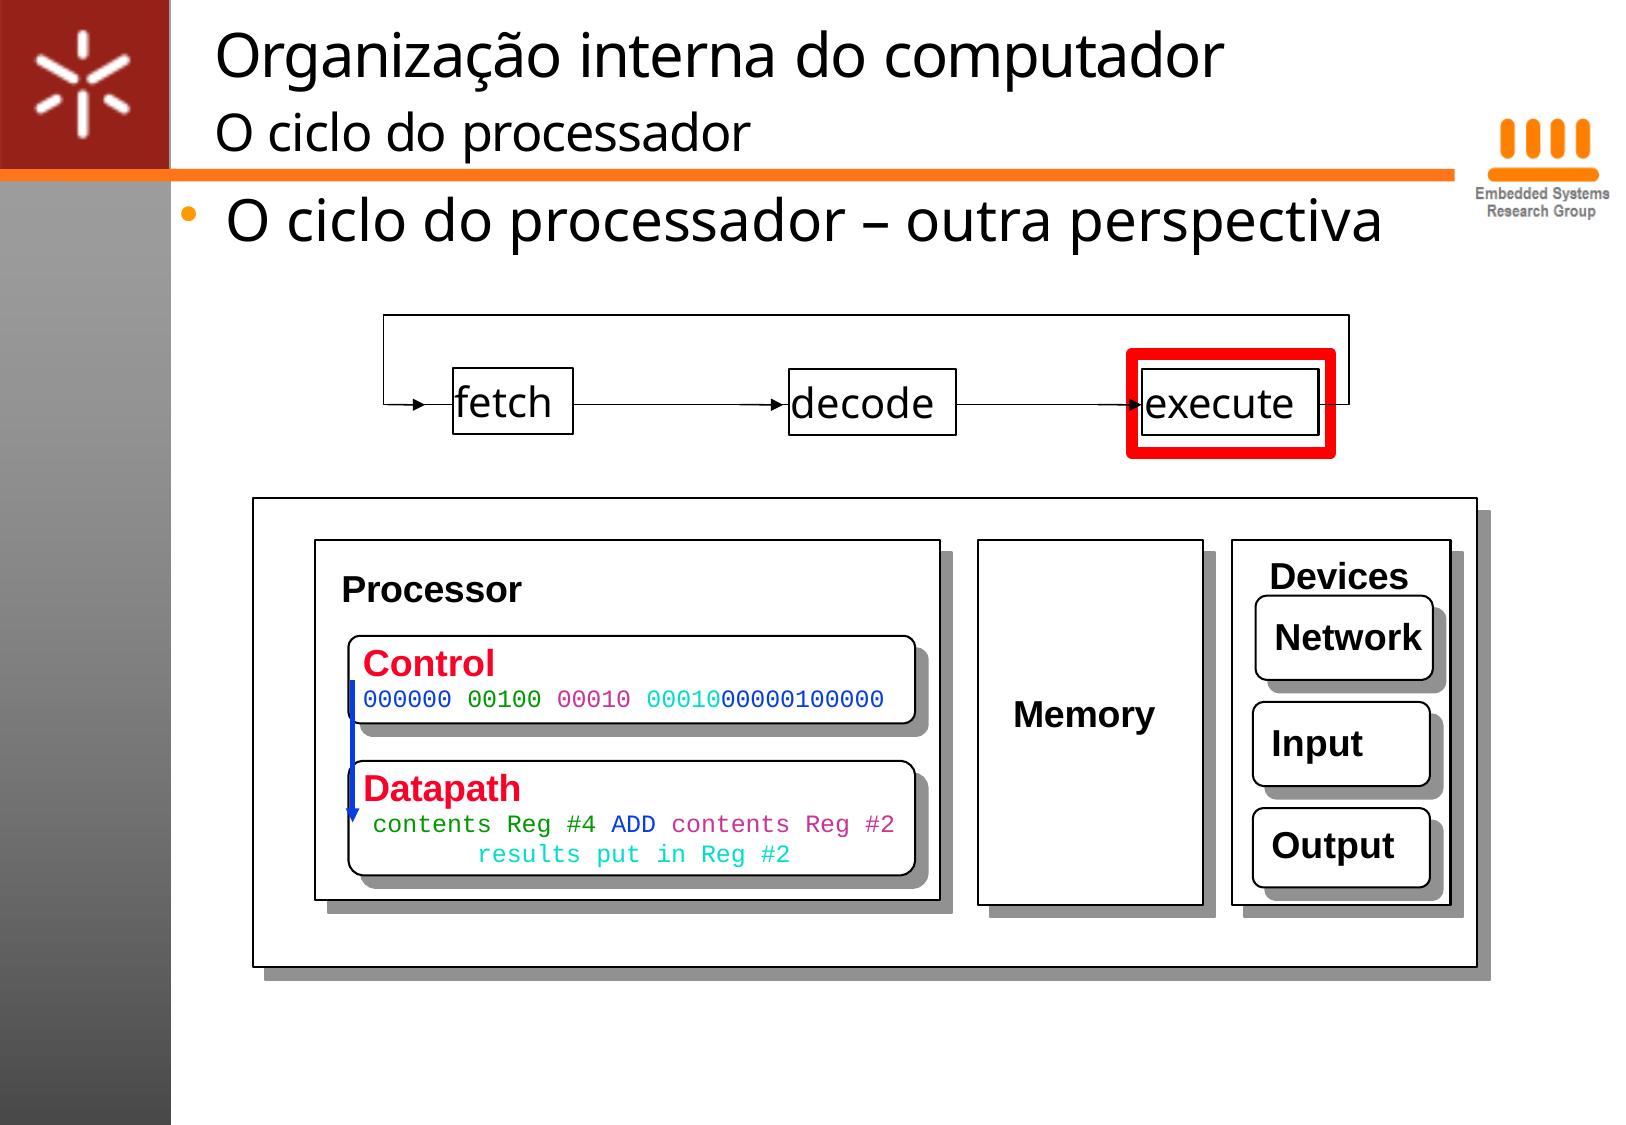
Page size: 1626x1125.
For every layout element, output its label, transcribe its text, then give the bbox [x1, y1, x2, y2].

text_box [266, 512, 1489, 979]
title Organização interna do computador O ciclo do processador [212, 16, 1465, 180]
text_box [412, 398, 426, 411]
text_box Output [1271, 818, 1397, 866]
text_box [1143, 370, 1317, 375]
picture [0, 182, 171, 1125]
text_box Control 000000 00100 00010 0001000000100000 [360, 637, 890, 713]
text_box execute [1142, 375, 1329, 428]
text_box Datapath contents Reg #4 ADD contents Reg #2 results put in Reg #2 [361, 762, 899, 868]
text_box fetch [452, 373, 578, 426]
text_box Memory [991, 687, 1202, 736]
text_box [770, 398, 784, 412]
text_box Processor [339, 562, 527, 611]
picture [0, 0, 171, 169]
text_box [454, 369, 572, 373]
picture [1475, 118, 1610, 180]
text_box [254, 499, 1476, 966]
text_box decode [788, 375, 956, 428]
text_box O ciclo do processador – outra perspectiva [177, 180, 1625, 253]
text_box Input [1271, 717, 1366, 765]
text_box [790, 428, 955, 434]
text_box [454, 426, 572, 433]
text_box [790, 370, 955, 375]
text_box Devices Network [1269, 534, 1425, 658]
text_box [1143, 428, 1317, 434]
text_box [1129, 398, 1141, 412]
